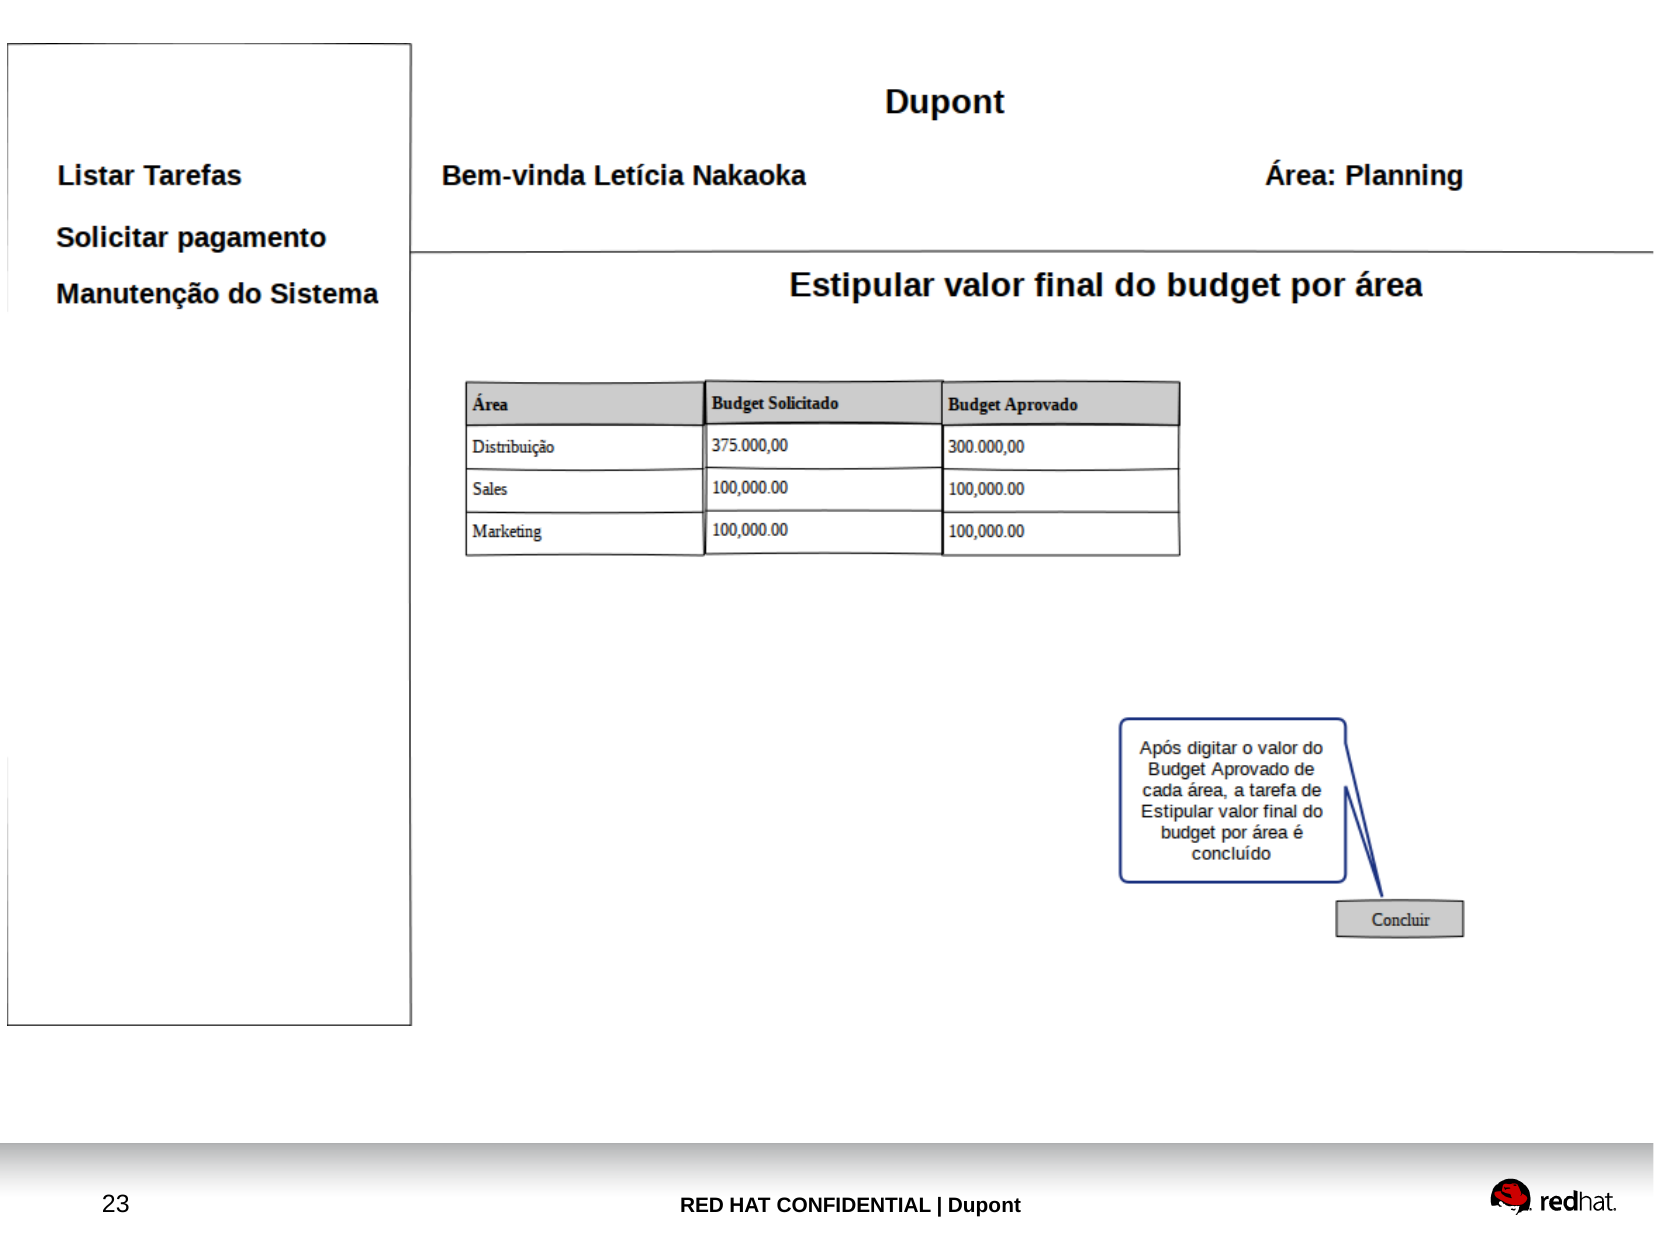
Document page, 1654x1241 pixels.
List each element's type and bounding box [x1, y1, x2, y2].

picture [7, 43, 1654, 1026]
picture [0, 1143, 1654, 1241]
